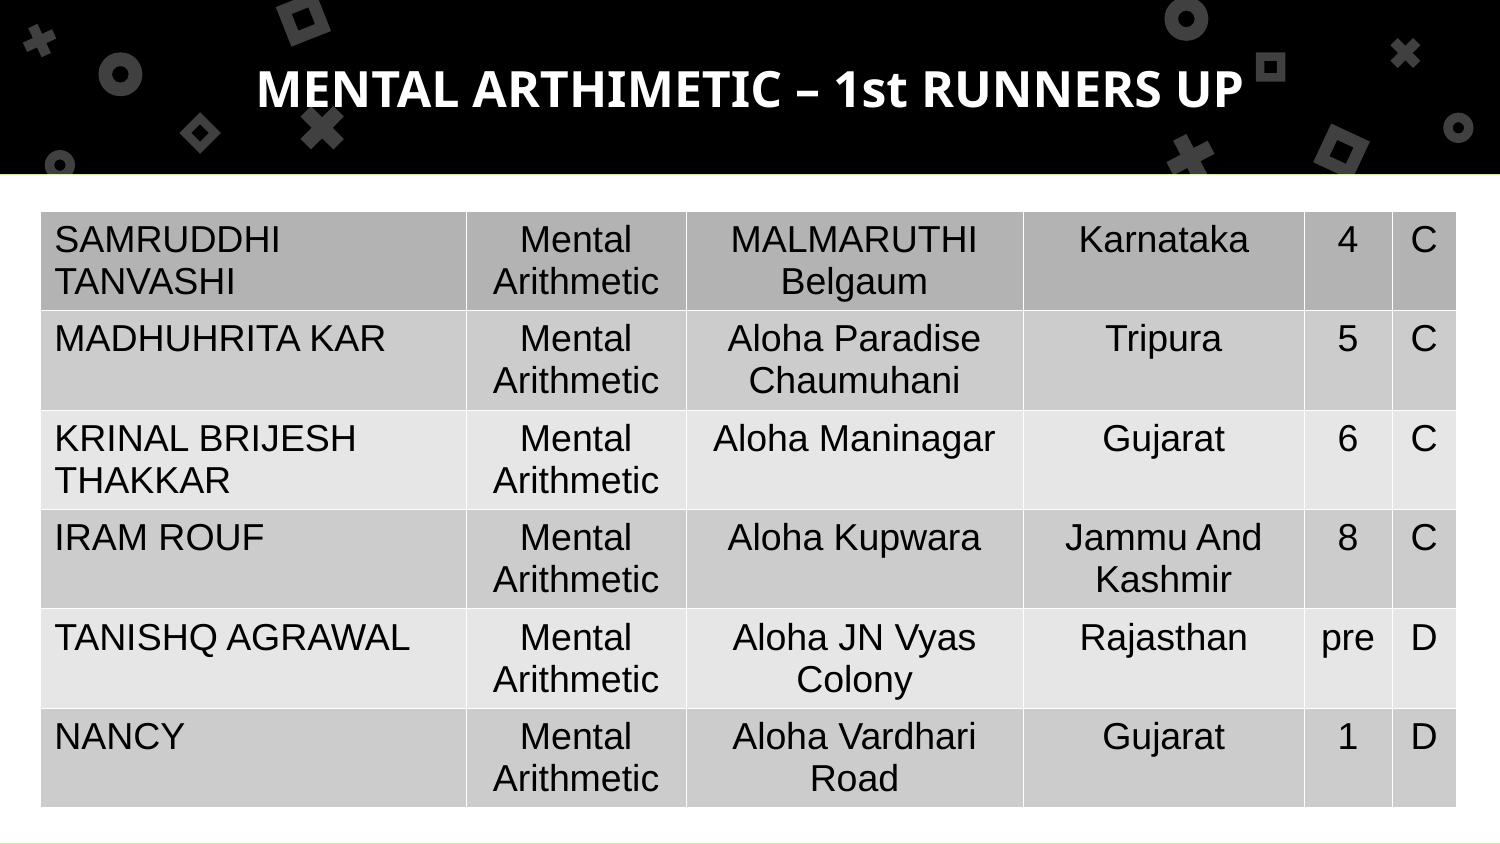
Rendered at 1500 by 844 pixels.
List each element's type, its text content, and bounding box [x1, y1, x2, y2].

table_cell D [1393, 709, 1456, 807]
table_cell Rajasthan [1024, 609, 1304, 708]
table_cell pre [1305, 609, 1392, 708]
table_cell Mental Arithmetic [467, 411, 686, 509]
table_header C [1393, 212, 1456, 310]
table_cell C [1393, 510, 1456, 608]
table_cell 8 [1305, 510, 1392, 608]
table_cell Mental Arithmetic [467, 311, 686, 410]
table_cell C [1393, 411, 1456, 509]
table_header SAMRUDDHI TANVASHI [41, 212, 466, 310]
table_cell IRAM ROUF [41, 510, 466, 608]
table_cell Aloha Maninagar [687, 411, 1023, 509]
table_header Mental Arithmetic [467, 212, 686, 310]
table_cell 6 [1305, 411, 1392, 509]
table_cell Mental Arithmetic [467, 609, 686, 708]
table_cell Aloha JN Vyas Colony [687, 609, 1023, 708]
text_box MENTAL ARTHIMETIC – 1st RUNNERS UP [75, 0, 1425, 175]
table_cell Gujarat [1024, 411, 1304, 509]
table_cell MADHUHRITA KAR [41, 311, 466, 410]
table_cell 5 [1305, 311, 1392, 410]
table_cell Tripura [1024, 311, 1304, 410]
table_header 4 [1305, 212, 1392, 310]
table_cell 1 [1305, 709, 1392, 807]
table_cell Jammu And Kashmir [1024, 510, 1304, 608]
table_cell KRINAL BRIJESH THAKKAR [41, 411, 466, 509]
table_header MALMARUTHI Belgaum [687, 212, 1023, 310]
table_cell D [1393, 609, 1456, 708]
table_cell Gujarat [1024, 709, 1304, 807]
table_cell Aloha Paradise Chaumuhani [687, 311, 1023, 410]
table_cell NANCY [41, 709, 466, 807]
table_header Karnataka [1024, 212, 1304, 310]
table_cell Mental Arithmetic [467, 709, 686, 807]
table_cell TANISHQ AGRAWAL [41, 609, 466, 708]
table_cell Mental Arithmetic [467, 510, 686, 608]
table_cell Aloha Vardhari Road [687, 709, 1023, 807]
table_cell C [1393, 311, 1456, 410]
table_cell Aloha Kupwara [687, 510, 1023, 608]
